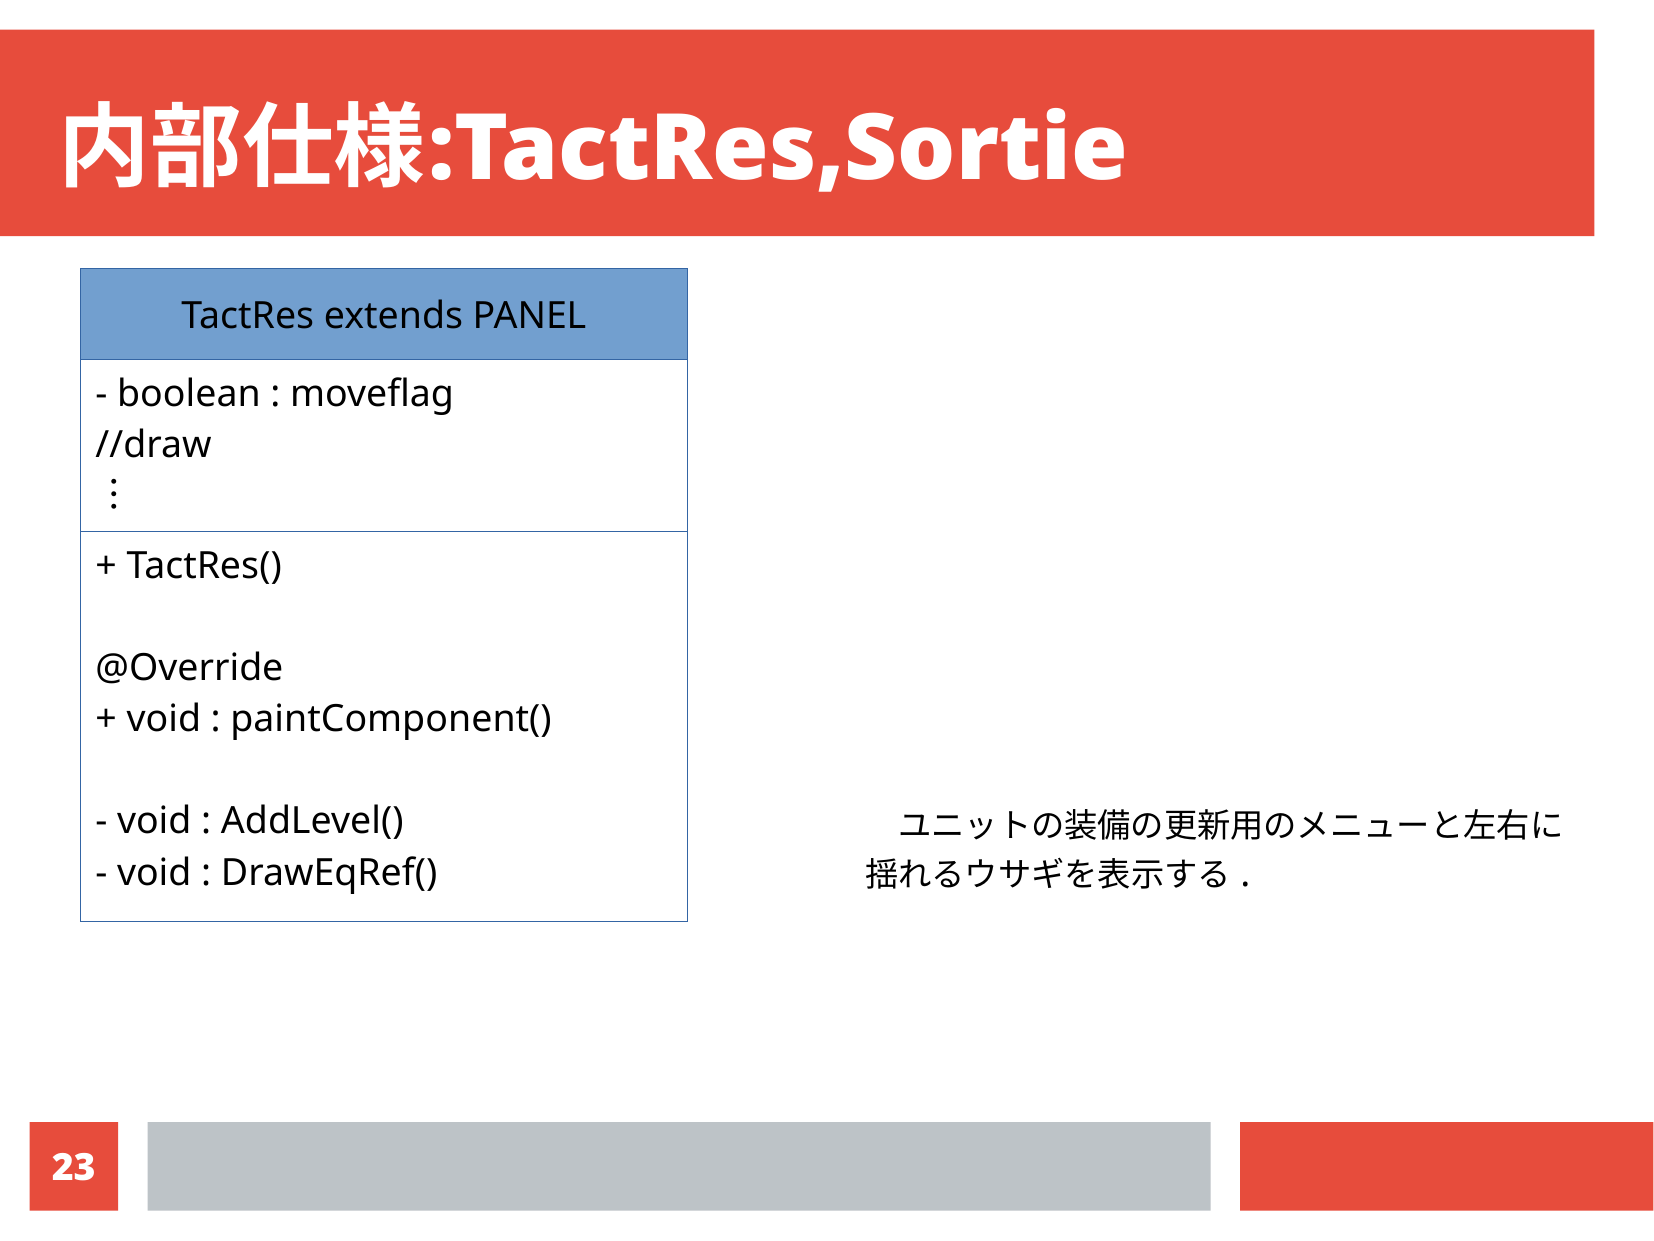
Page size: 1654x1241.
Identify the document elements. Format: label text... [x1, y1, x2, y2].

text_box TactRes extends PANEL [80, 268, 688, 360]
text_box + TactRes() @Override + void : paintComponent() - void : AddLevel() - void : DrawEqRef() [80, 531, 688, 922]
text_box - boolean : moveflag //draw ︙ [80, 360, 688, 531]
title 内部仕様 :TactRes,Sortie [59, 59, 1595, 207]
text_box ユニットの装備の更新用のメニューと左右に揺れるウサギを表示する. [850, 791, 1593, 1071]
